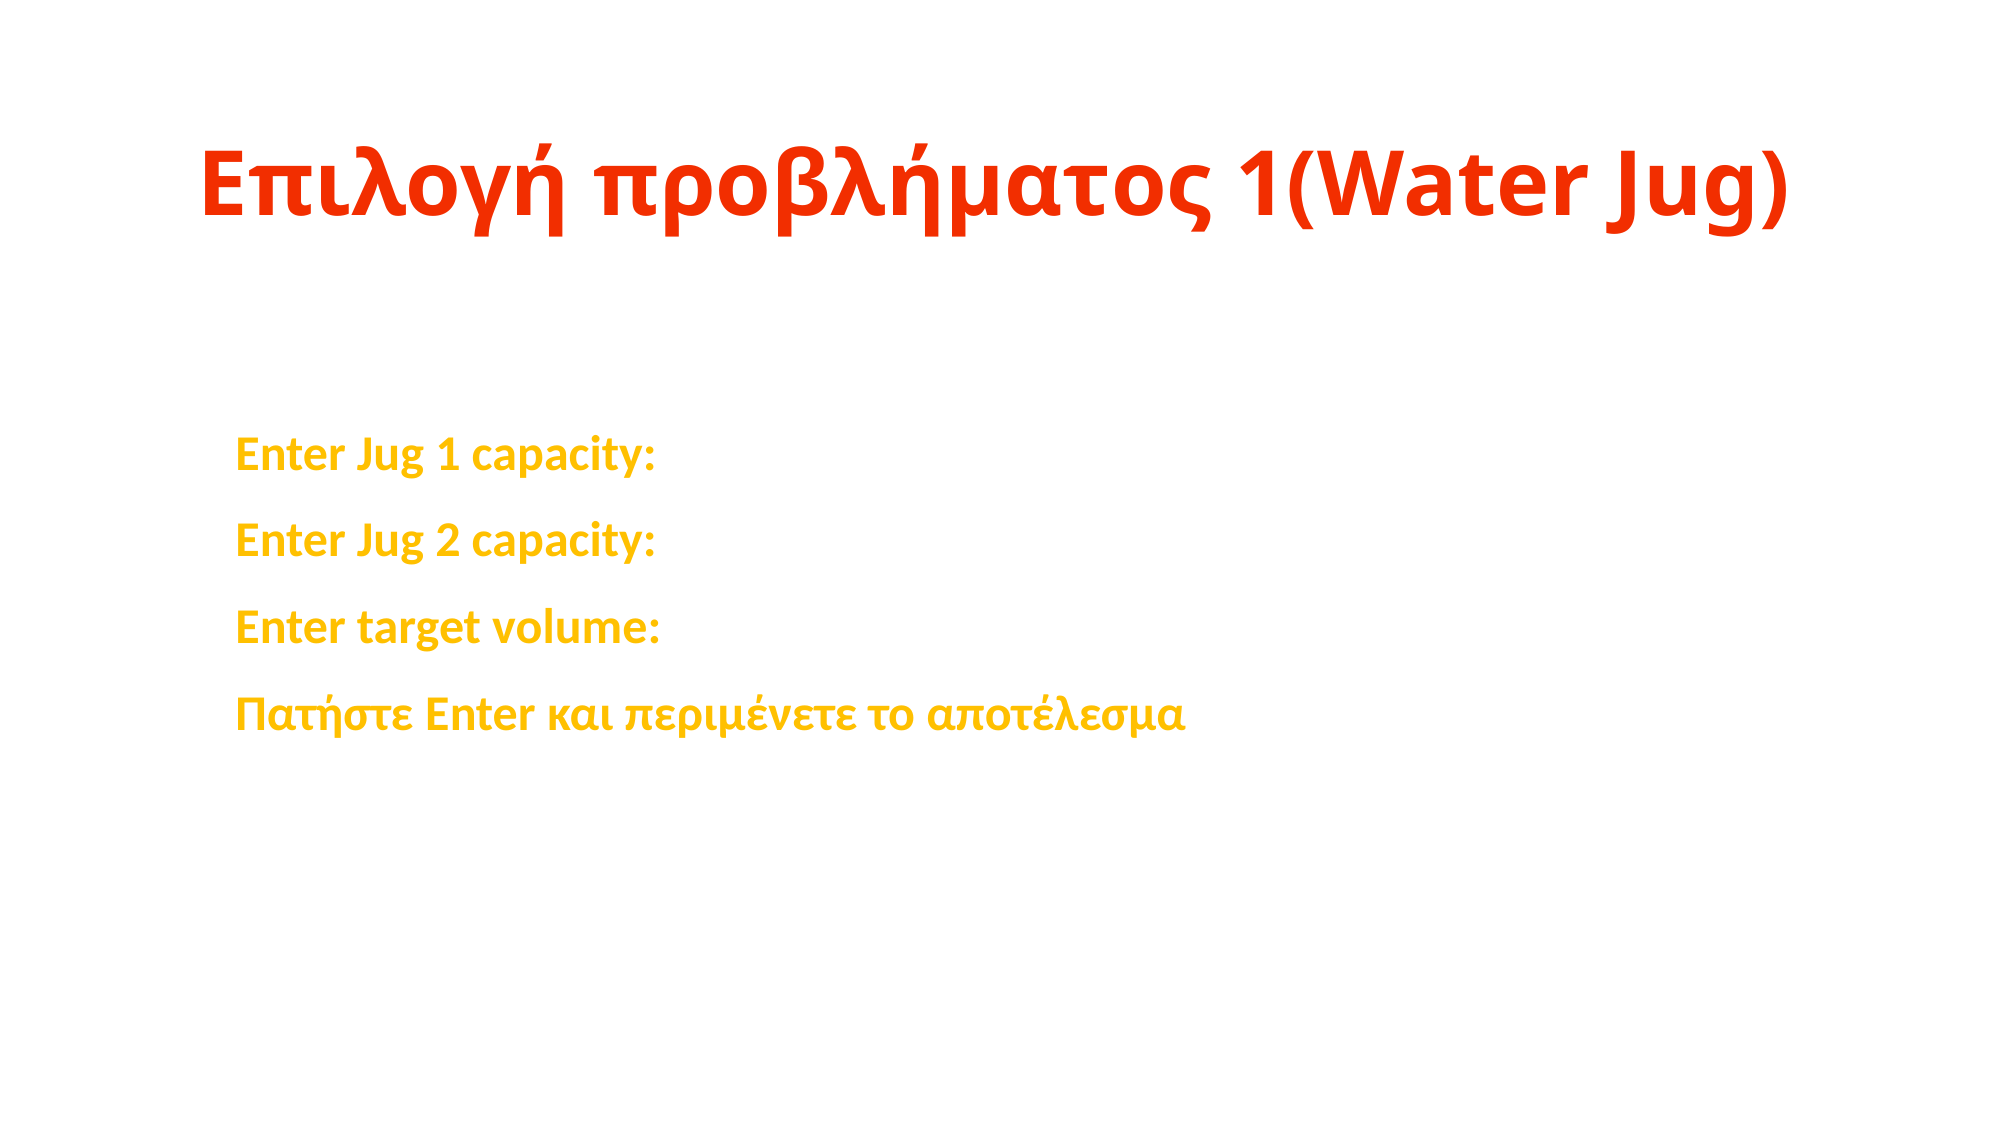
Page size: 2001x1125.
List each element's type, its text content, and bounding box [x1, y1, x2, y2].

title Επιλογή προβλήματος 1(Water Jug) [183, 90, 1852, 284]
list Enter Jug 1 capacity: Enter Jug 2 capacity: Enter target volume: Πατήστε Enter και περιμένετε το αποτέλεσμα [183, 406, 1852, 1013]
